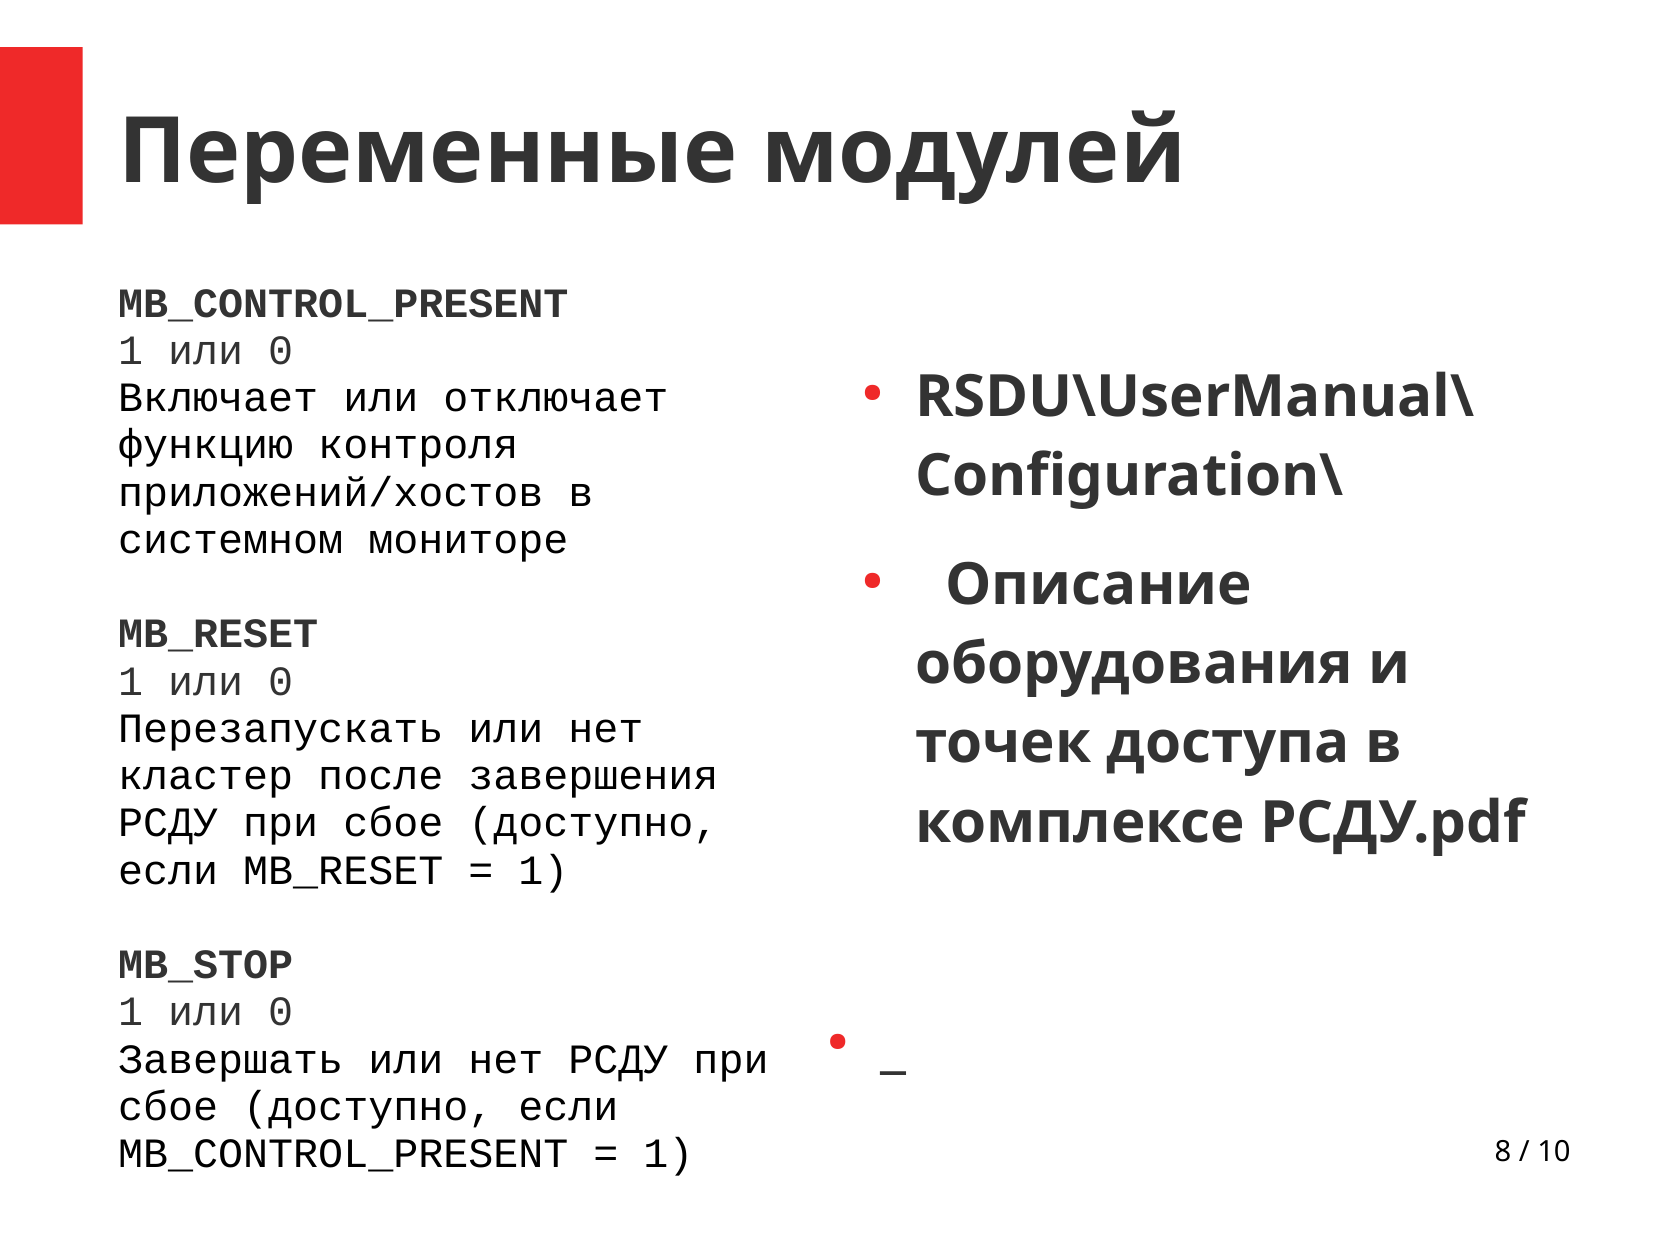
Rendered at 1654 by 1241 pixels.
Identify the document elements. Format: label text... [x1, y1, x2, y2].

list MB_CONTROL_PRESENT 1 или 0 Включает или отключает функцию контроля приложений/хостов в системном мониторе MB_RESET 1 или 0 Перезапускать или нет кластер после завершения РСДУ при сбое (доступно, если MB_RESET = 1) MB_STOP 1 или 0 Завершать или нет РСДУ при сбое (доступно, если MB_CONTROL_PRESENT = 1) [118, 282, 810, 1170]
title Переменные модулей [118, 82, 1571, 213]
list _ [809, 1003, 1536, 1074]
list RSDU\UserManual\Configuration\ Описание оборудования и точек доступа в комплексе РСДУ.pdf [844, 354, 1536, 698]
